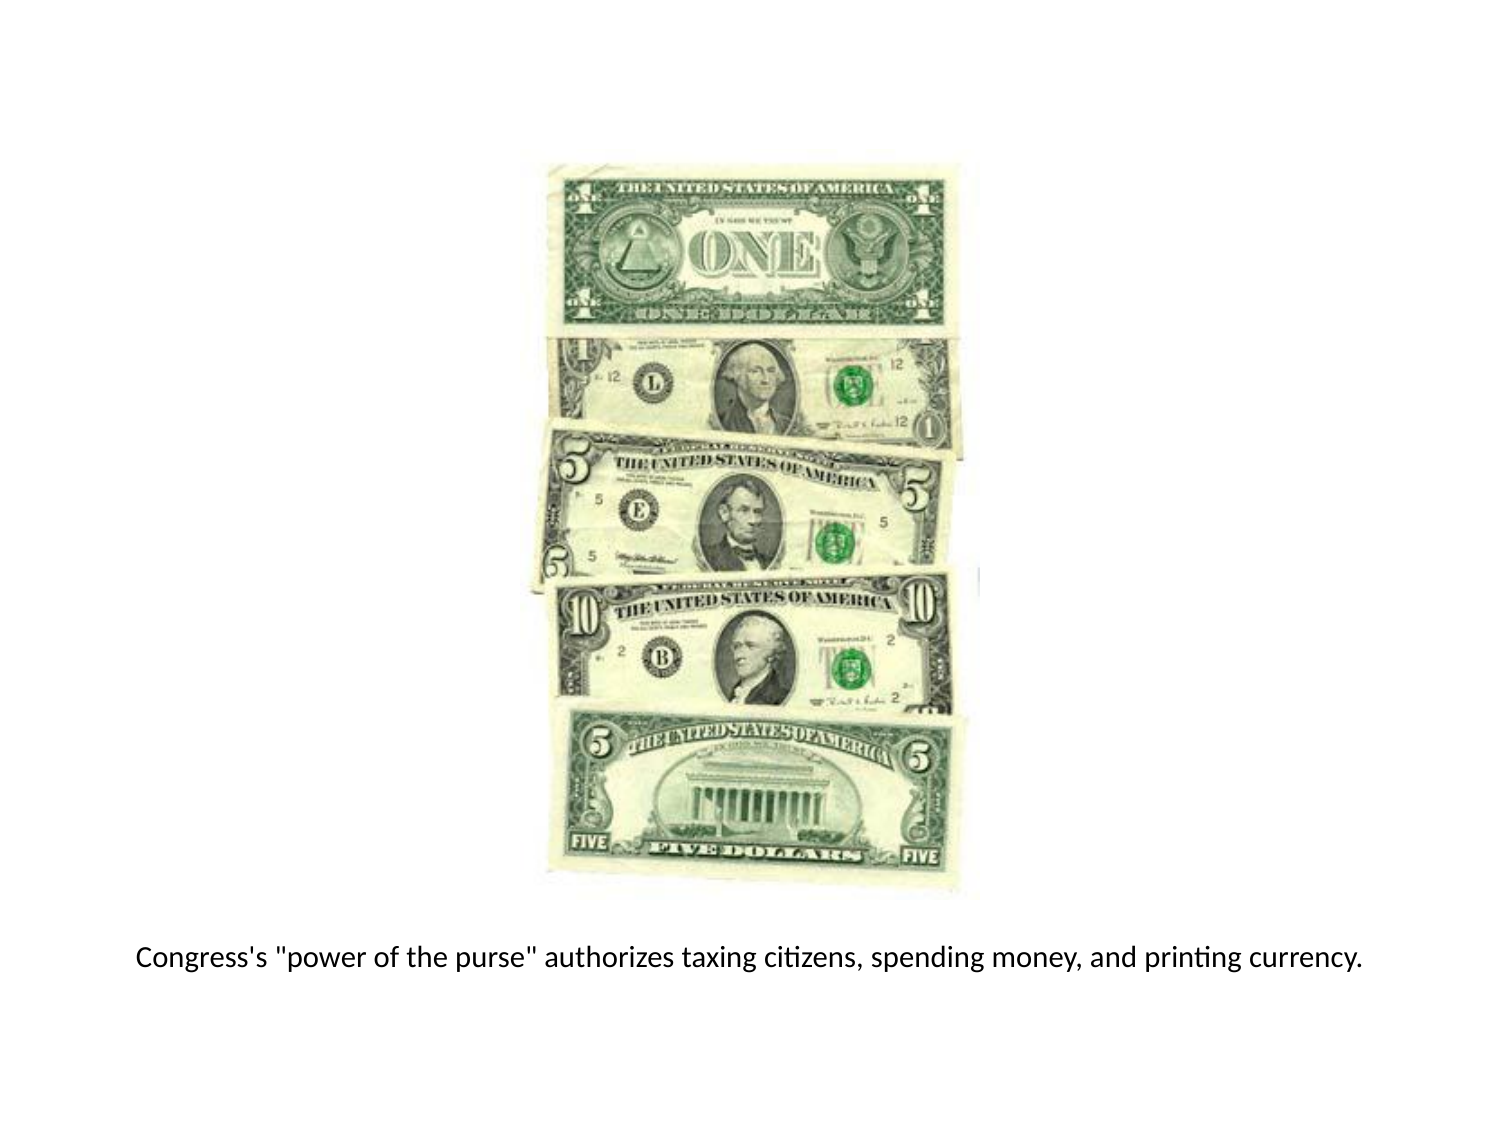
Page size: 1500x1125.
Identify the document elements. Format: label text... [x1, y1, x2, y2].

text_box Congress's "power of the purse" authorizes taxing citizens, spending money, and printing currency. [121, 929, 1379, 982]
picture [520, 149, 980, 900]
